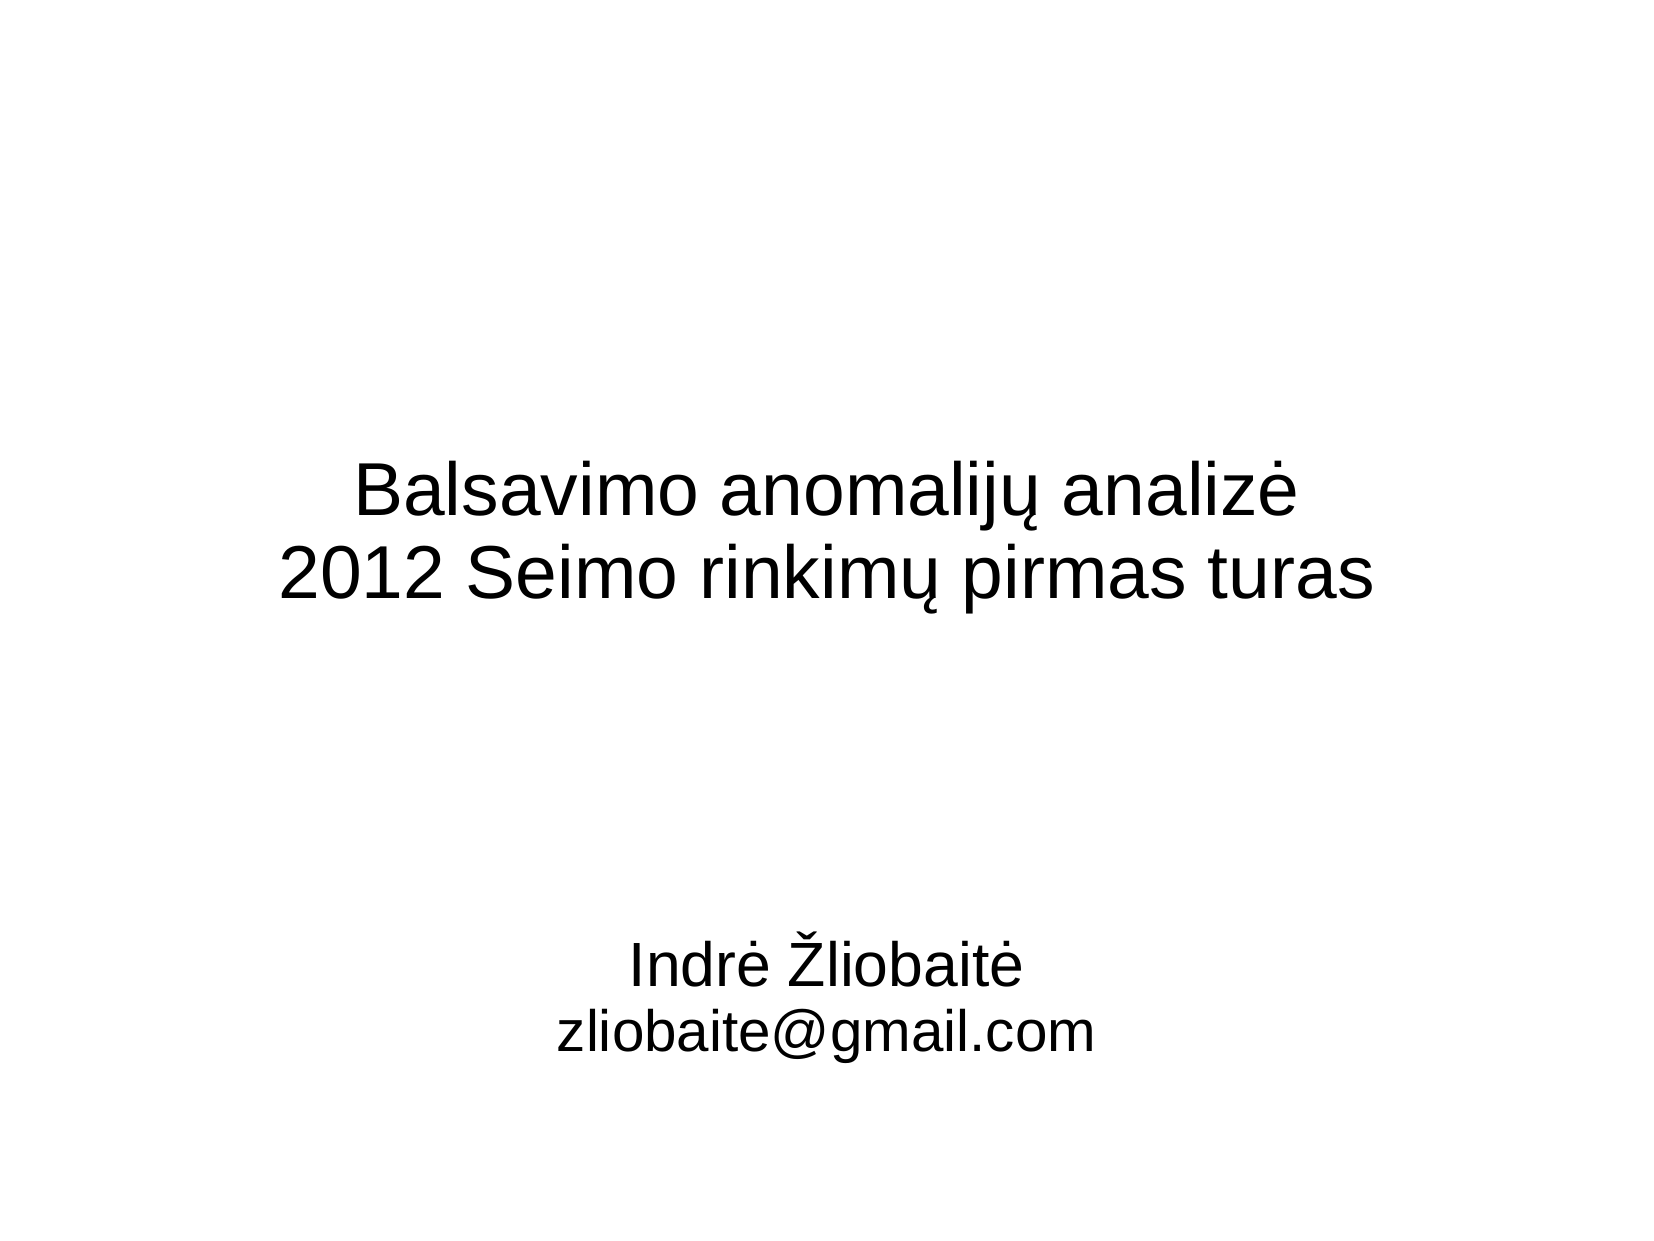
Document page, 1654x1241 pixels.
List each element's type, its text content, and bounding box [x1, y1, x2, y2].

subtitle Indrė Žliobaitė zliobaite@gmail.com [82, 885, 1571, 1109]
title Balsavimo anomalijų analizė 2012 Seimo rinkimų pirmas turas [82, 427, 1571, 635]
